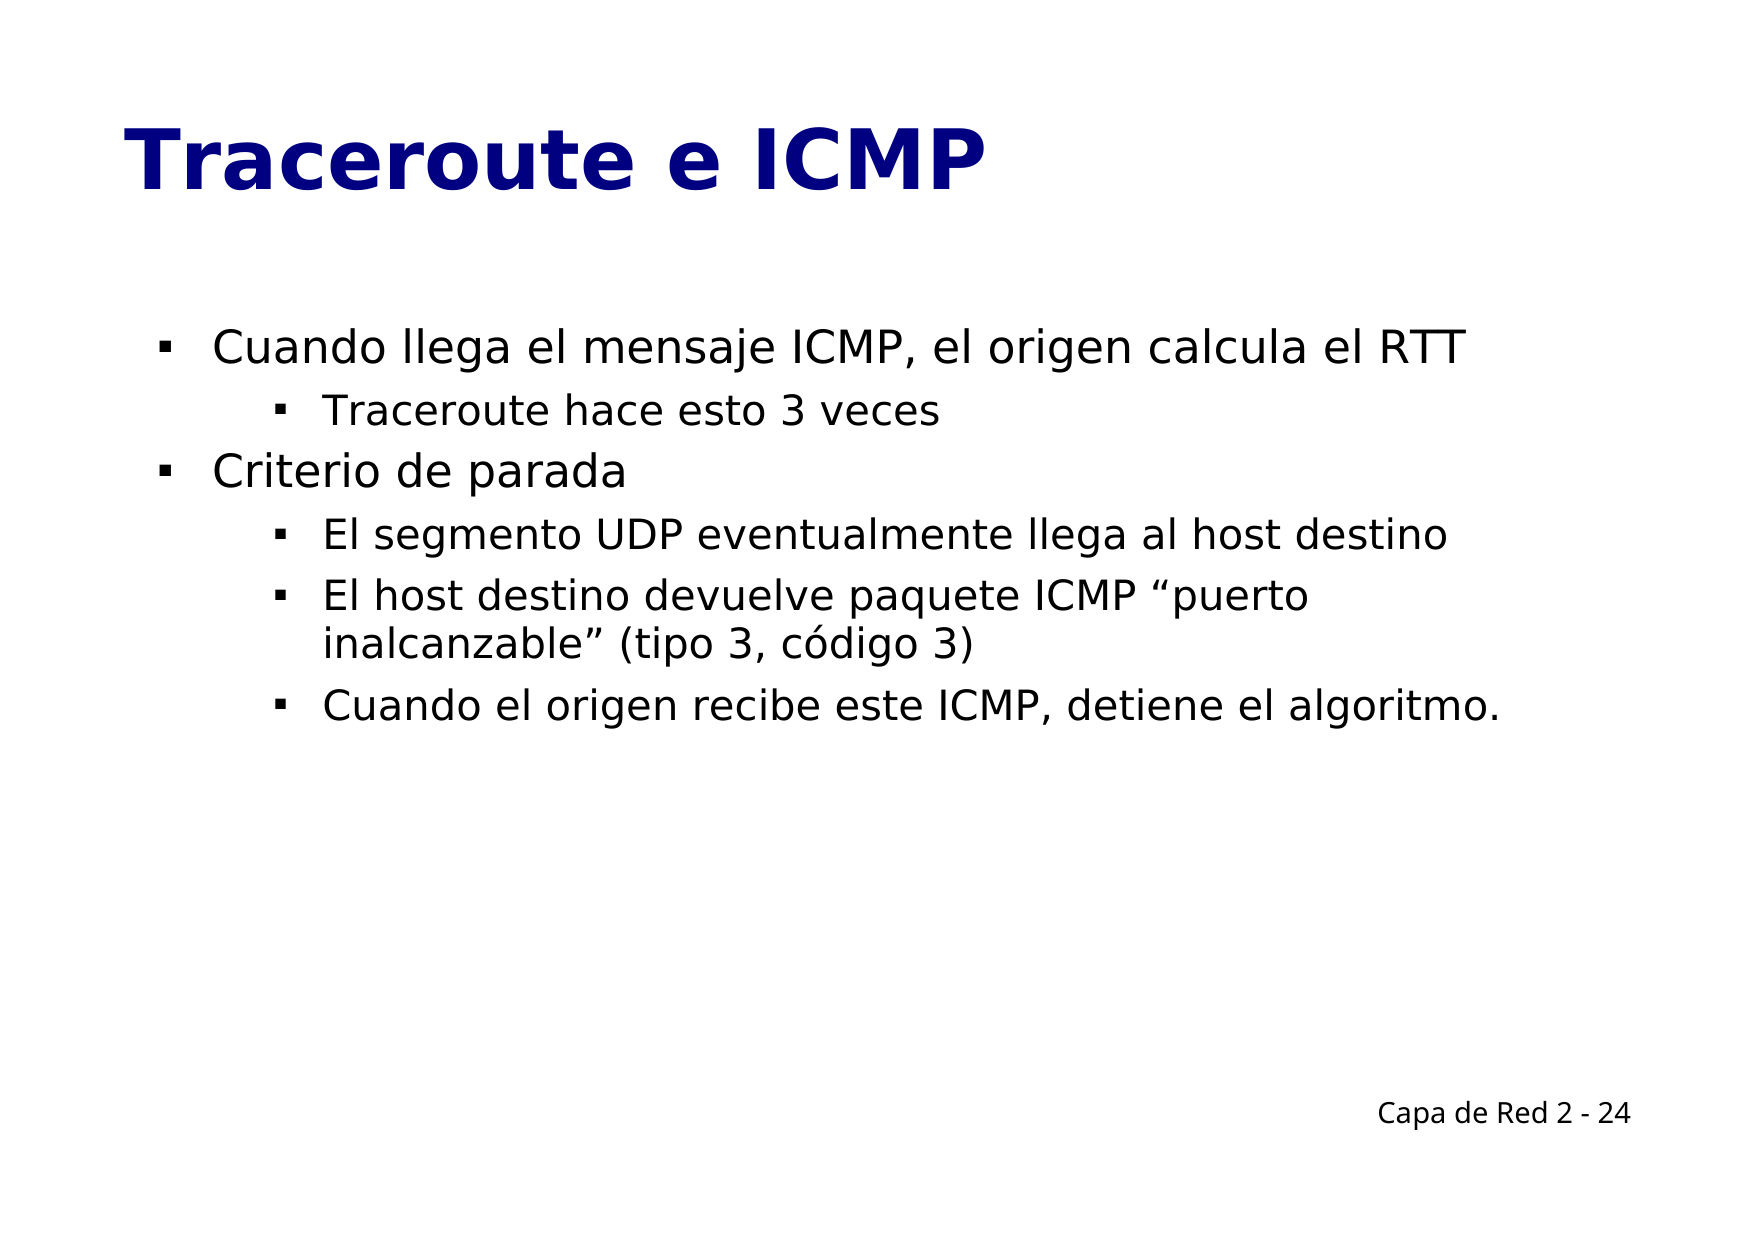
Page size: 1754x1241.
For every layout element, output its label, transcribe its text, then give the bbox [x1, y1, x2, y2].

title Traceroute e ICMP [109, 59, 1696, 262]
list Cuando llega el mensaje ICMP, el origen calcula el RTT Traceroute hace esto 3 veces Criterio de parada El segmento UDP eventualmente llega al host destino El host destino devuelve paquete ICMP “puerto inalcanzable” (tipo 3, código 3) Cuando el origen recibe este ICMP, detiene el algoritmo. [154, 320, 1546, 1082]
